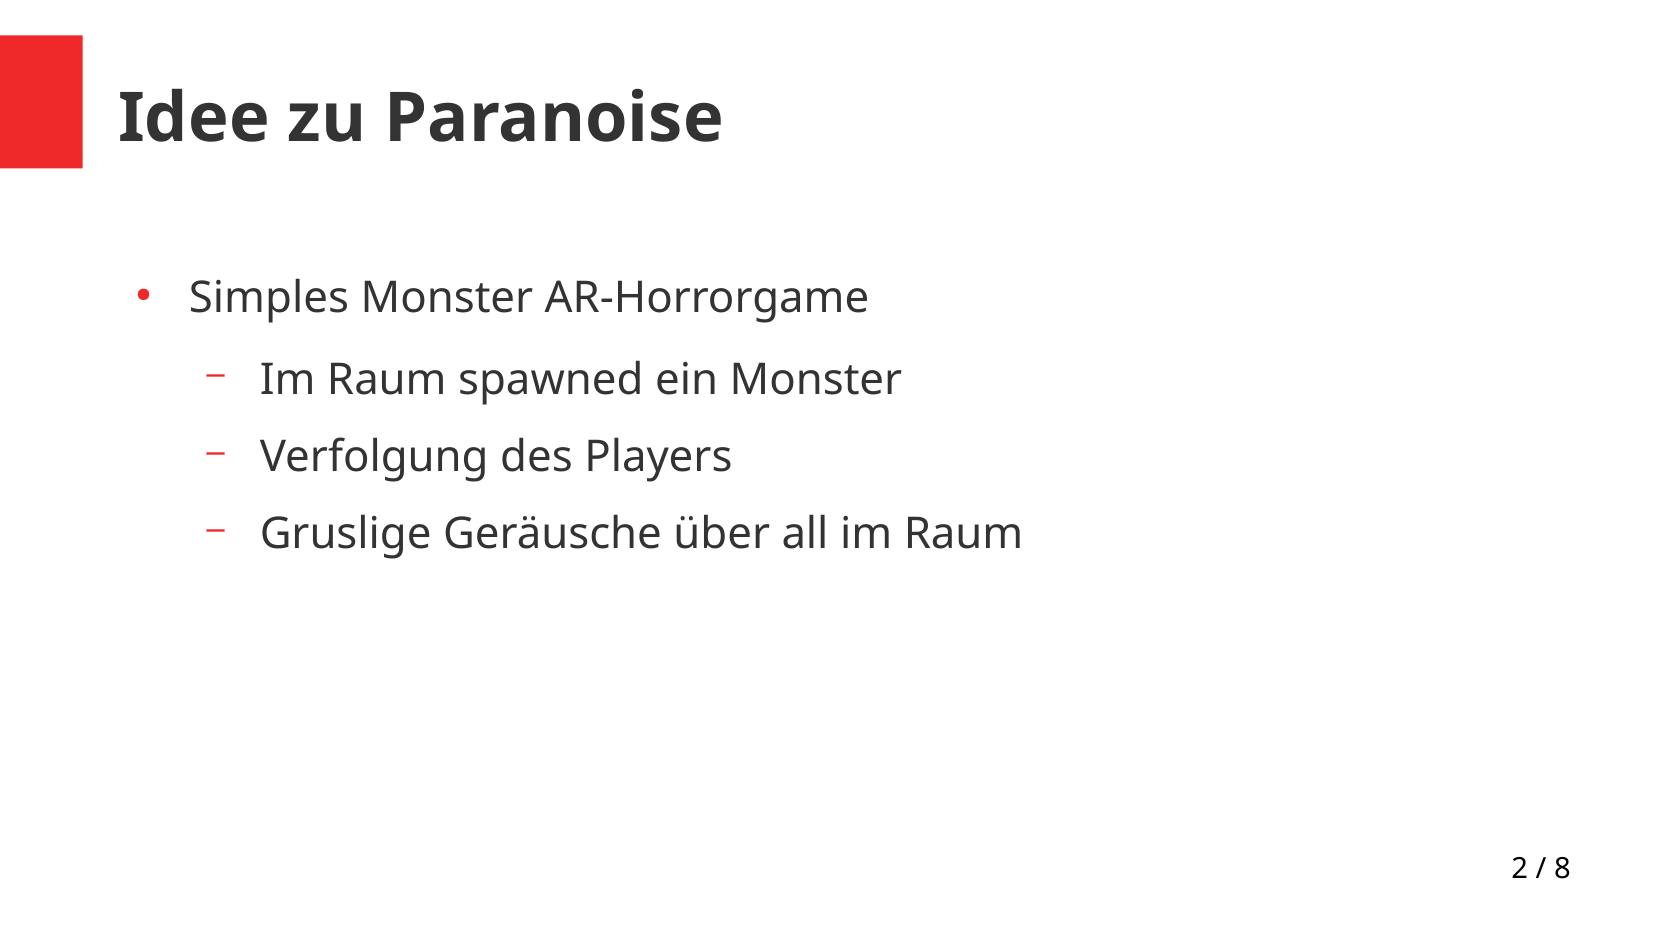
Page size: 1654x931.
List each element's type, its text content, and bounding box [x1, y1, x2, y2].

list Simples Monster AR-Horrorgame Im Raum spawned ein Monster Verfolgung des Players Gruslige Geräusche über all im Raum [118, 265, 1536, 806]
title Idee zu Paranoise [118, 37, 1571, 193]
